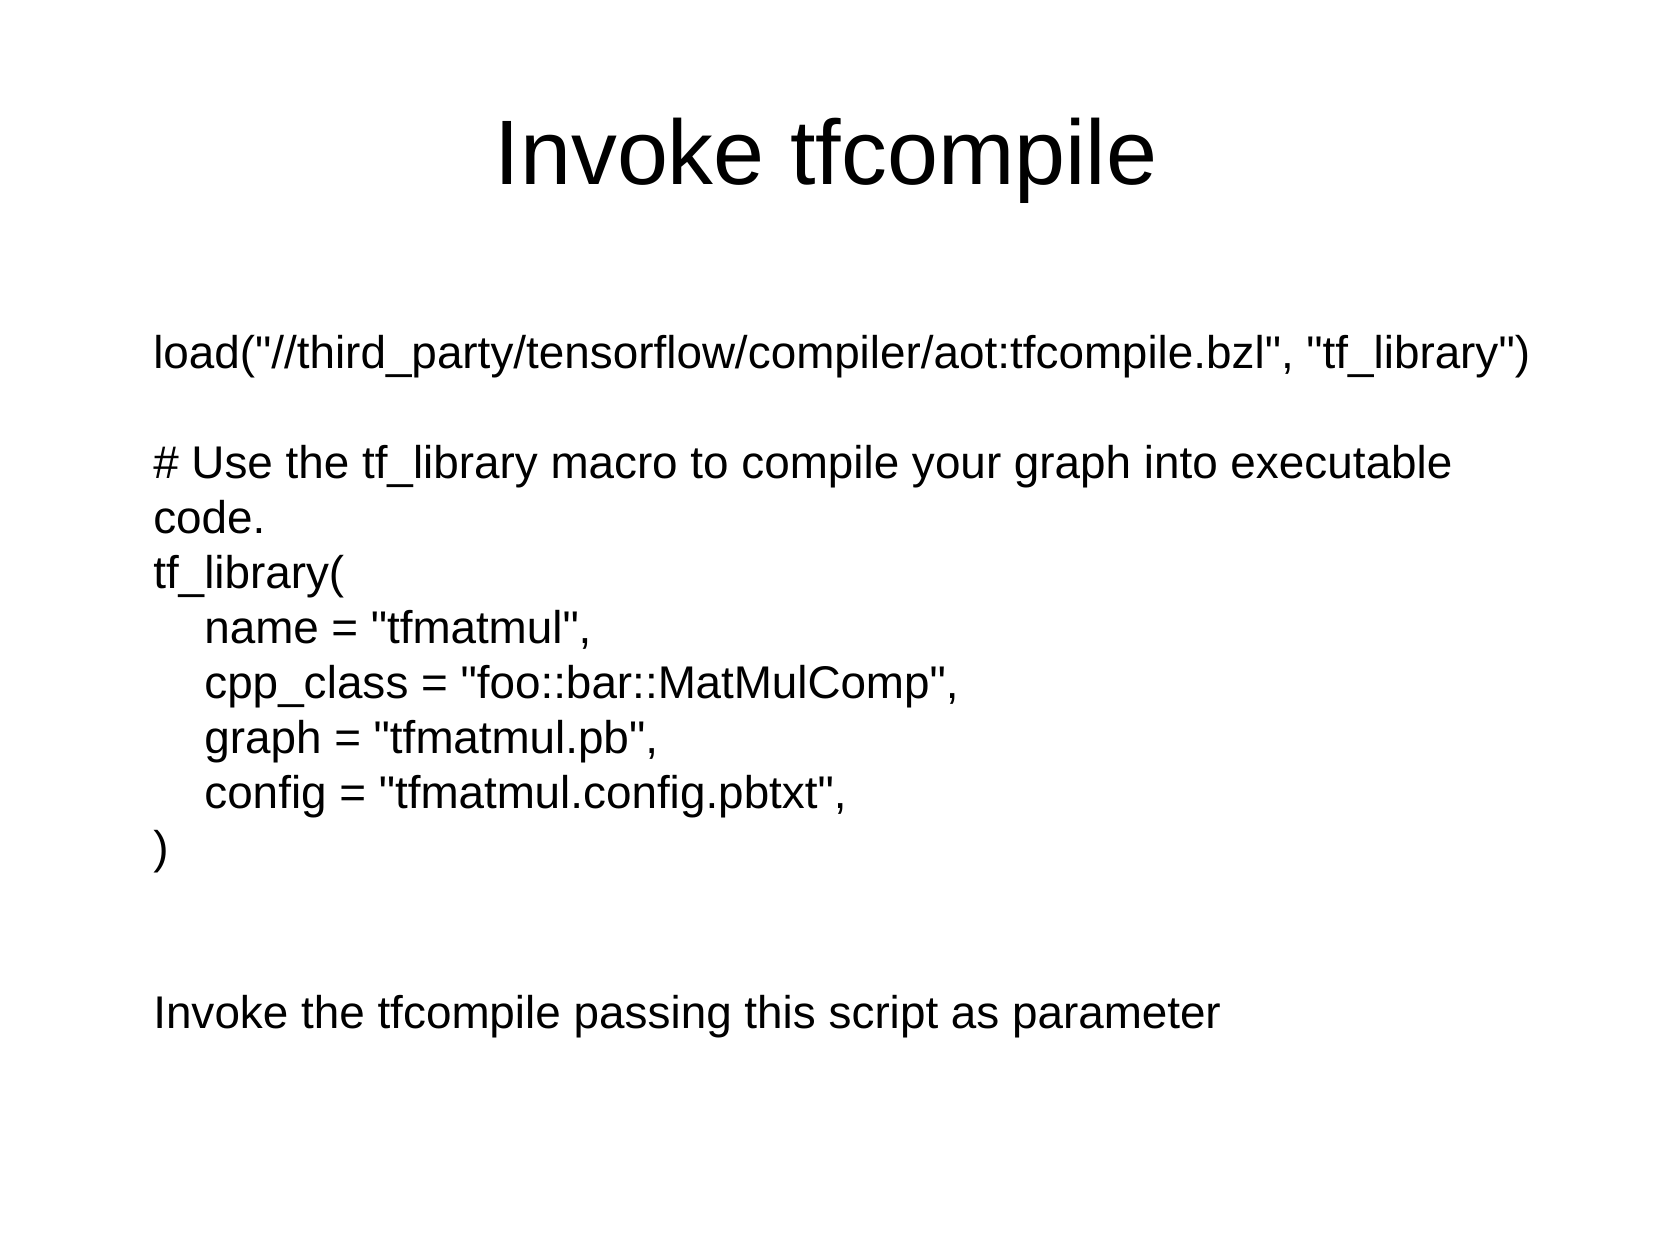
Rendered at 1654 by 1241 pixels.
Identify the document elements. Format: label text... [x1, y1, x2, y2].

title Invoke tfcompile [82, 49, 1571, 257]
text_box load("//third_party/tensorflow/compiler/aot:tfcompile.bzl", "tf_library") # Use the tf_library macro to compile your graph into executable code. tf_library( name = "tfmatmul", cpp_class = "foo::bar::MatMulComp", graph = "tfmatmul.pb", config = "tfmatmul.config.pbtxt", ) Invoke the tfcompile passing this script as parameter [82, 322, 1571, 1042]
